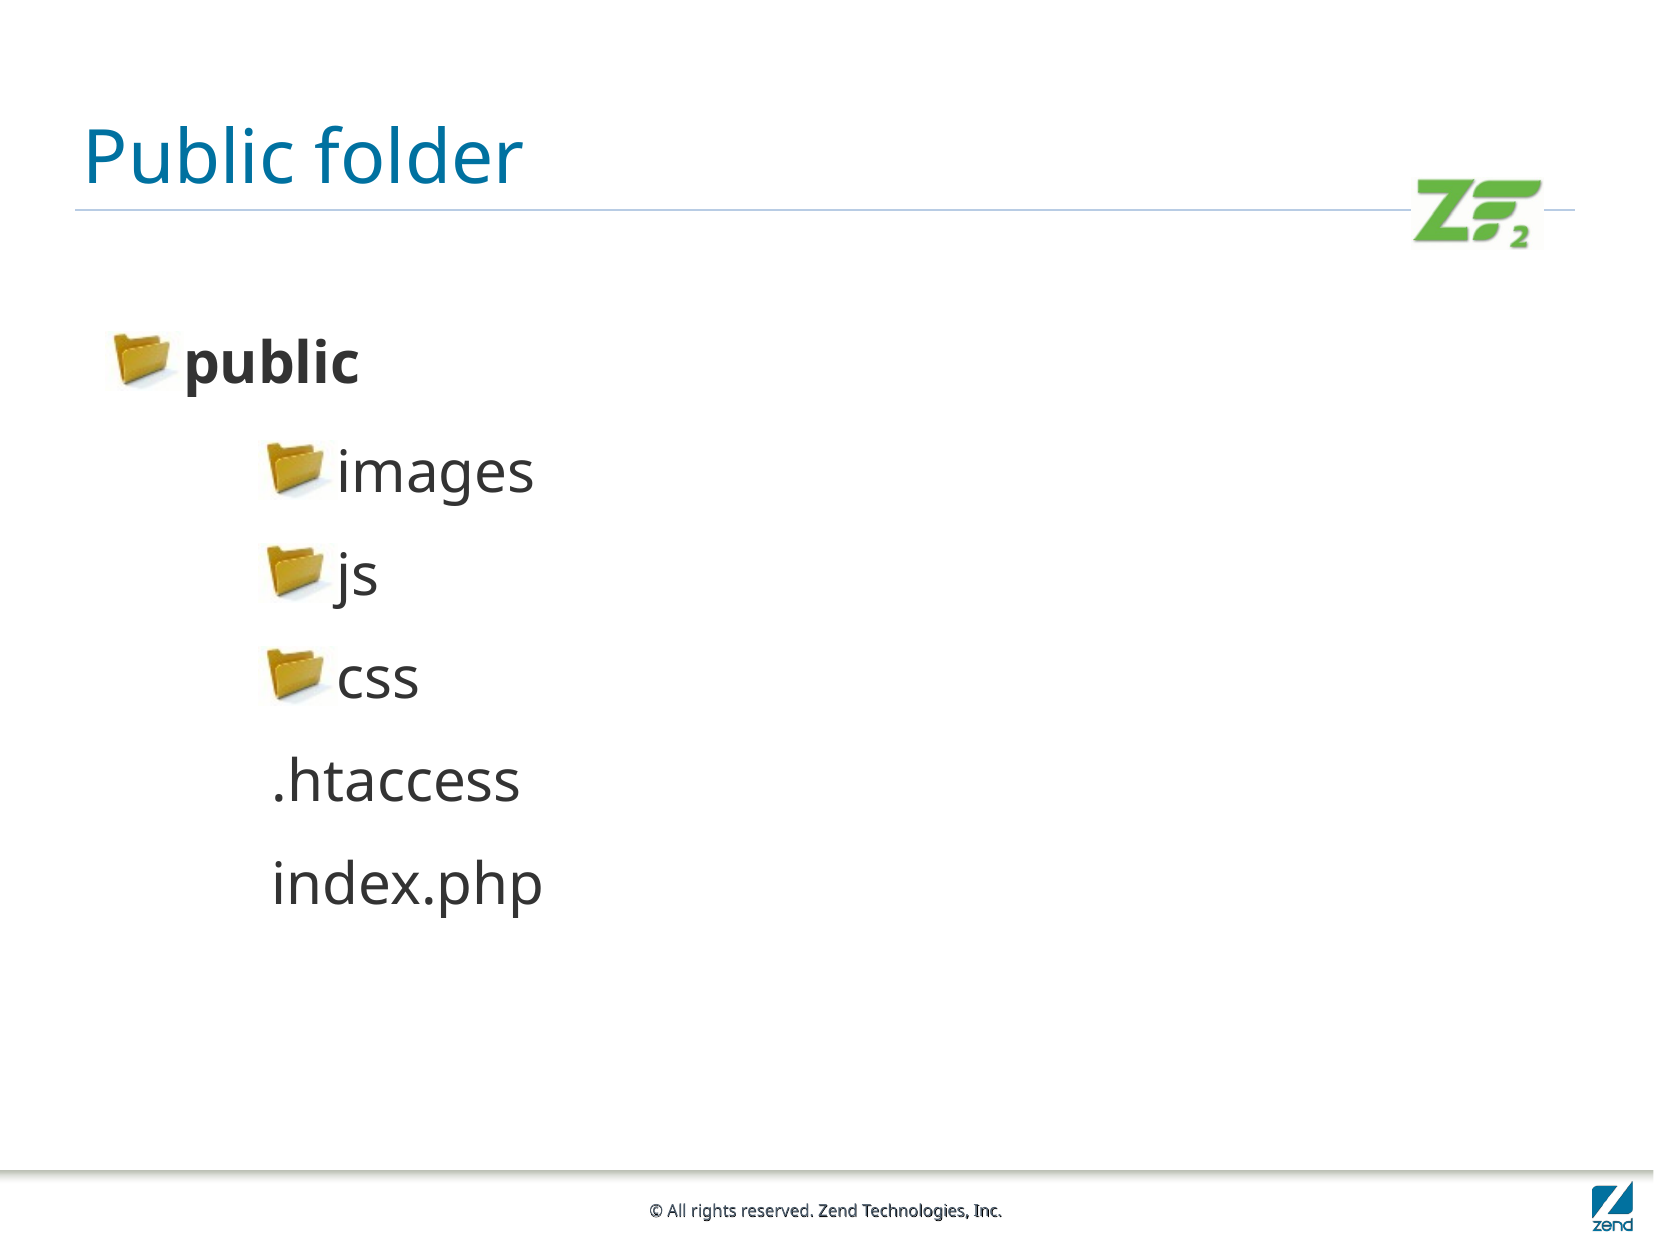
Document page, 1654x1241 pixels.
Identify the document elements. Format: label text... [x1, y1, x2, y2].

picture [1411, 177, 1544, 250]
picture [0, 1170, 87, 1184]
list public images js css .htaccess index.php [87, 321, 1573, 1193]
picture [1573, 1170, 1654, 1232]
title Public folder [82, 17, 1571, 206]
